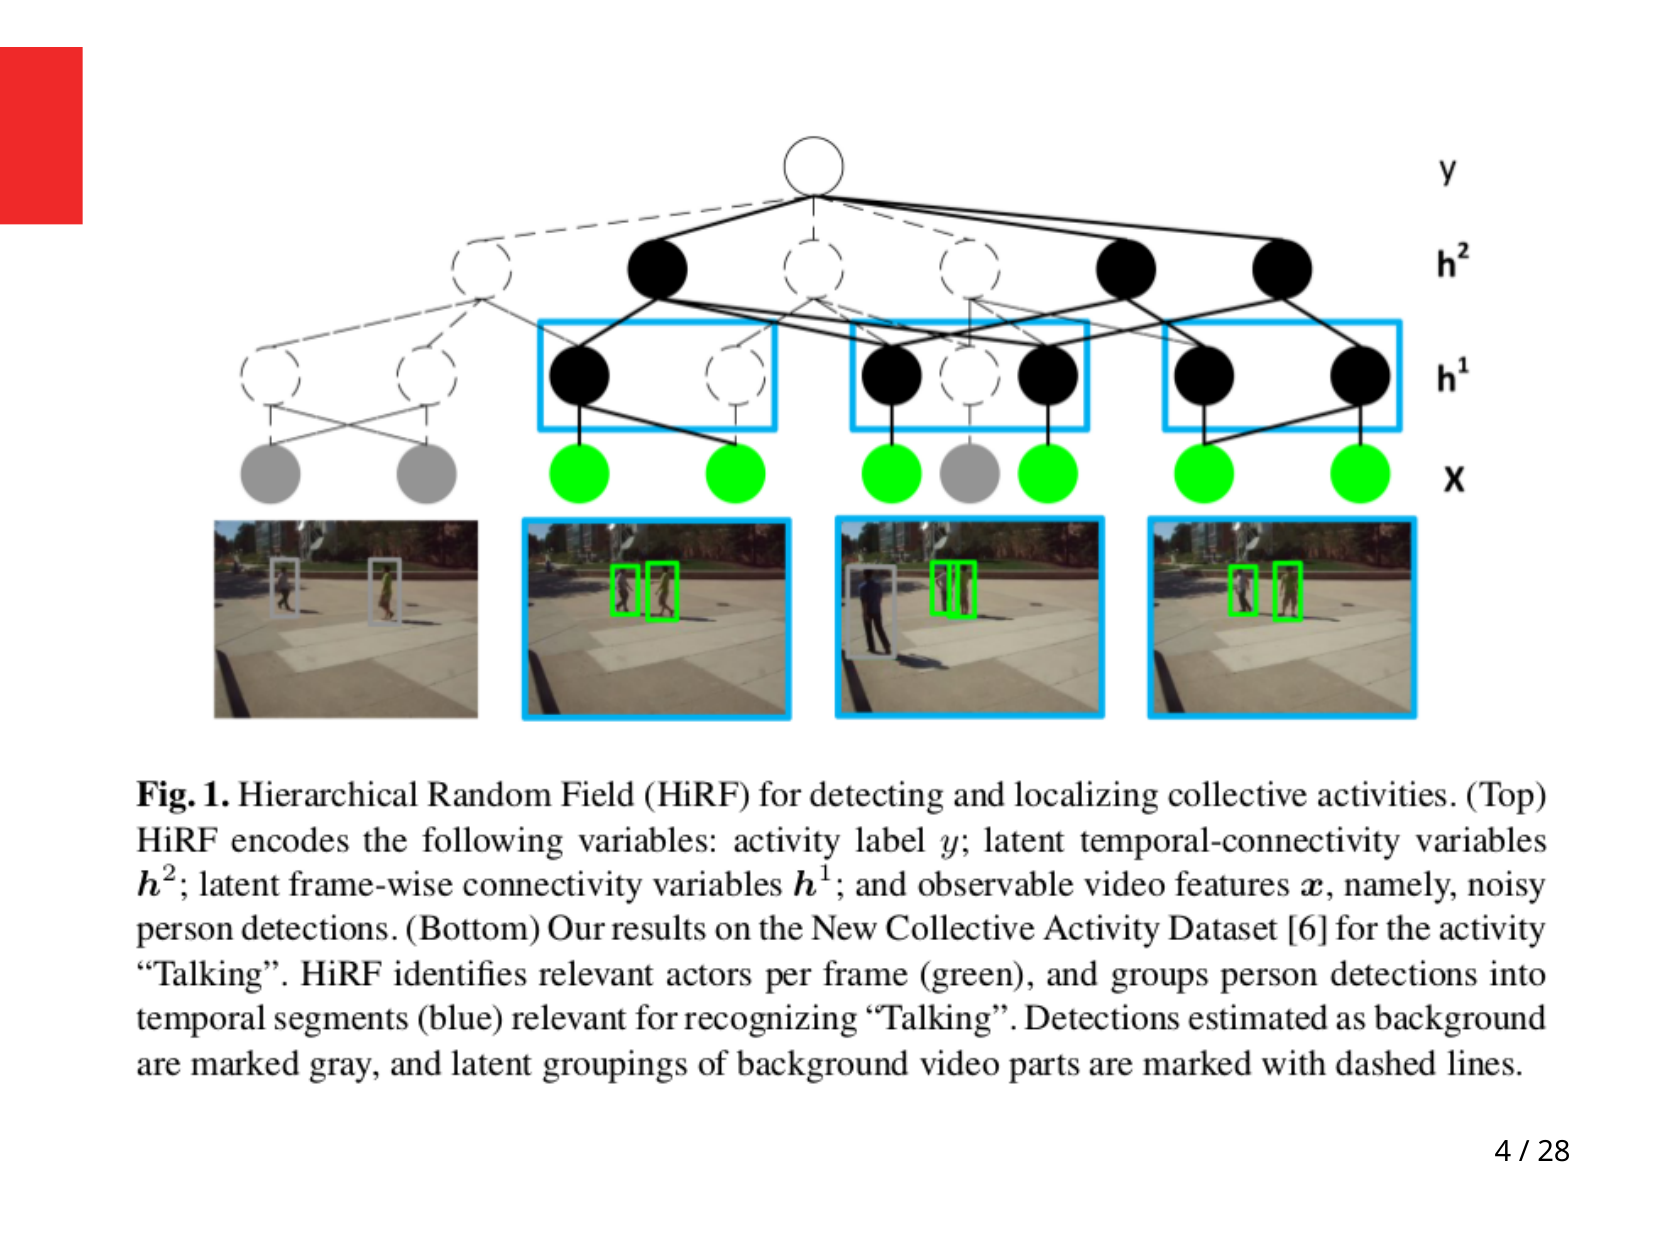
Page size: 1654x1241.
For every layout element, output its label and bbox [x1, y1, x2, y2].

picture [118, 118, 1564, 1099]
